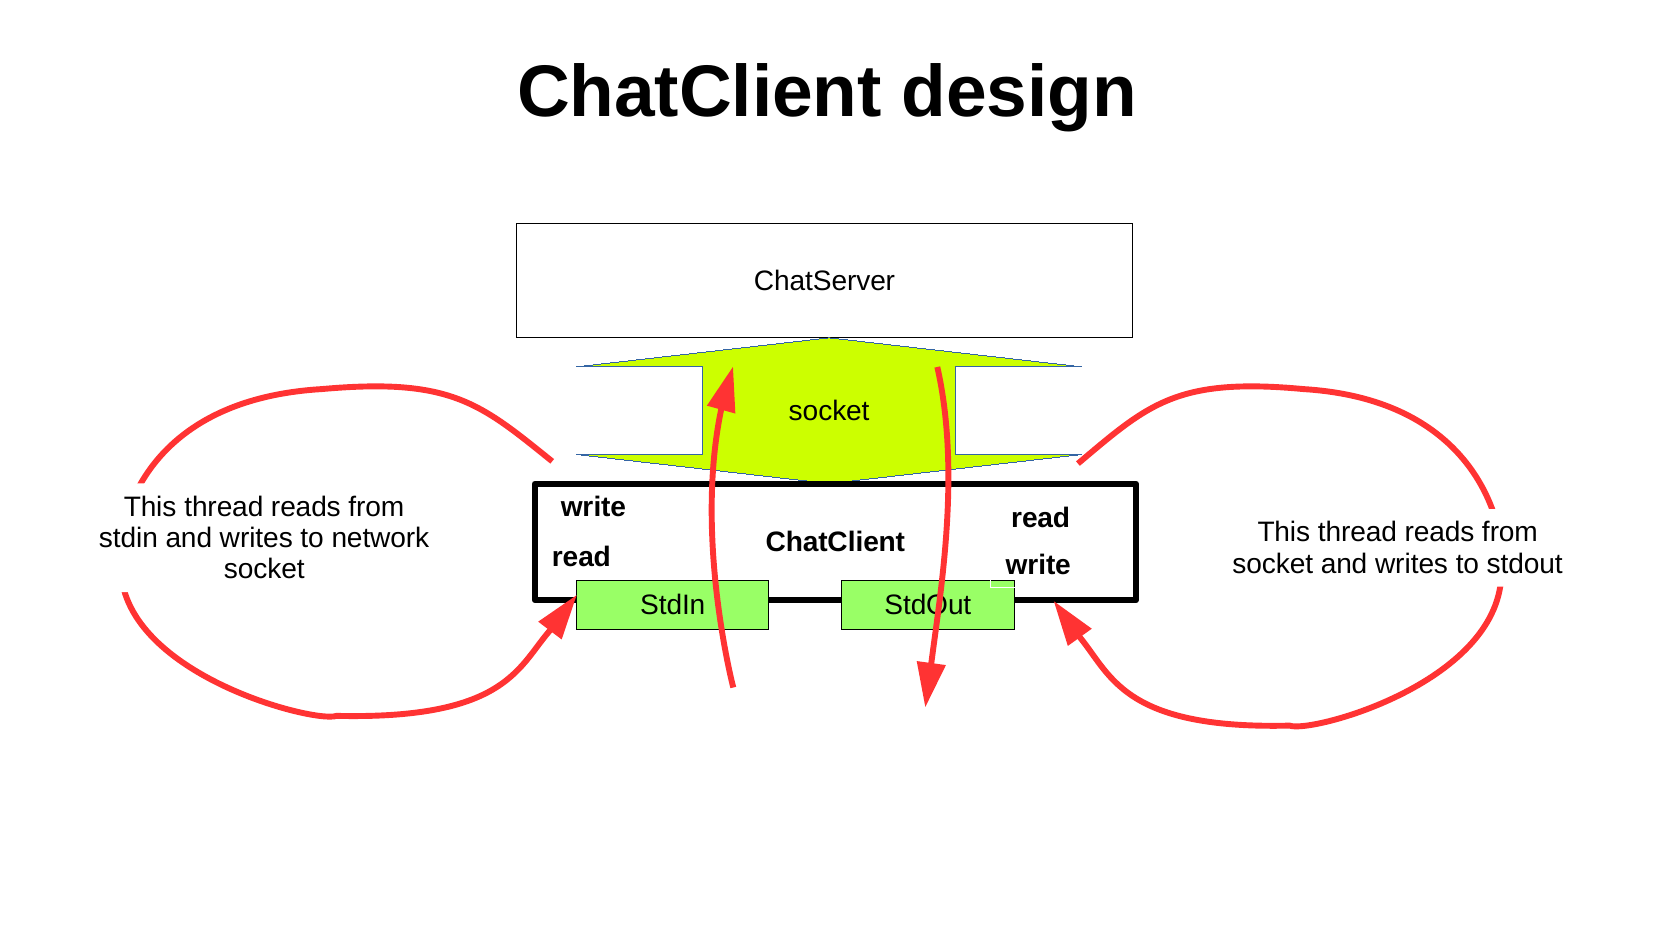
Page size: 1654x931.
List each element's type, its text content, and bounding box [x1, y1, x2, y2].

text_box ChatClient [715, 483, 945, 601]
text_box This thread reads from socket and writes to stdout [1217, 509, 1578, 587]
text_box StdOut [939, 580, 1015, 630]
text_box read [996, 495, 1085, 541]
text_box write [990, 541, 1086, 588]
text_box ChatClient [946, 483, 1136, 601]
text_box StdIn [576, 580, 718, 630]
text_box read [537, 533, 626, 581]
text_box socket [576, 337, 1082, 483]
title ChatClient design [82, 37, 1571, 147]
text_box ChatServer [516, 223, 1133, 338]
text_box write [545, 483, 641, 530]
text_box This thread reads from stdin and writes to network socket [84, 483, 445, 593]
text_box ChatClient [534, 483, 712, 601]
text_box StdIn [719, 580, 769, 630]
text_box StdOut [841, 580, 938, 630]
